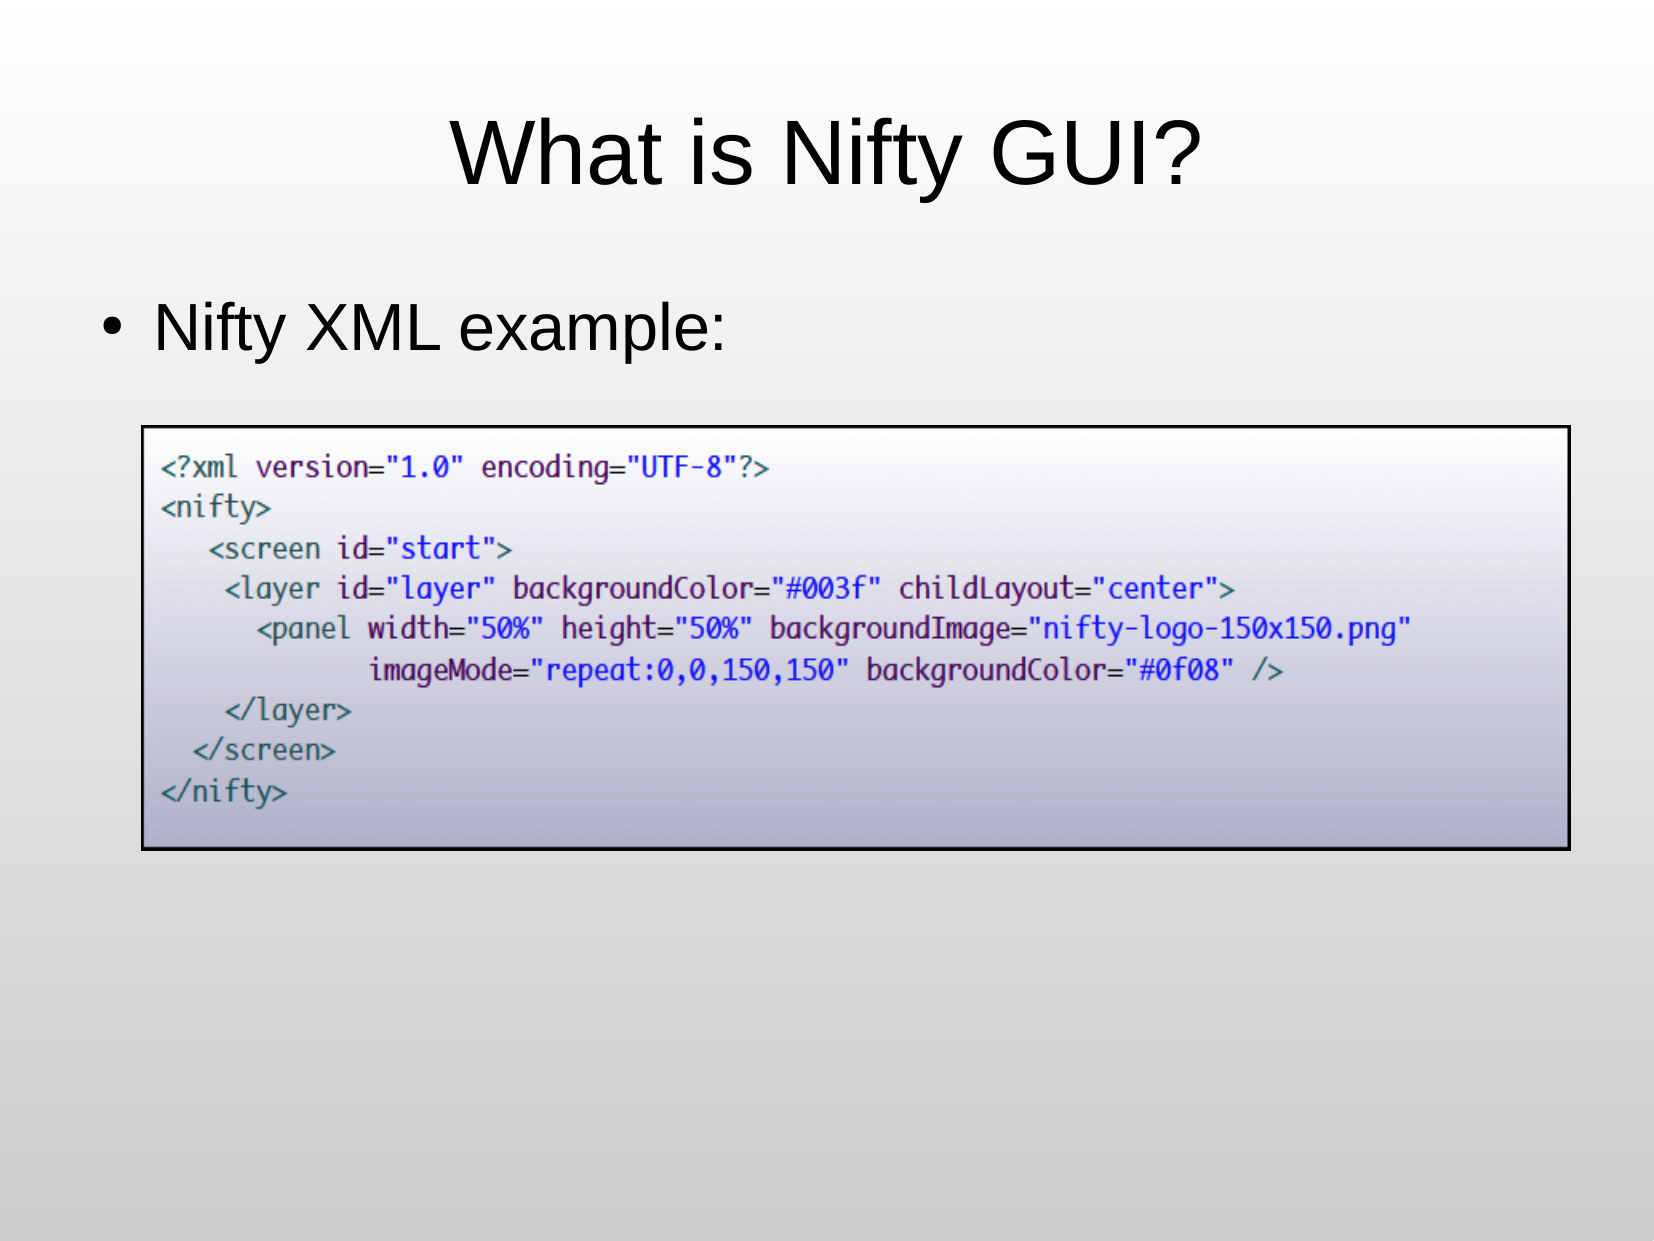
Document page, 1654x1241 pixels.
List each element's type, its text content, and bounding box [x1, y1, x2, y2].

list Nifty XML example: [82, 290, 1571, 1109]
title What is Nifty GUI? [82, 49, 1571, 257]
picture [141, 425, 1571, 851]
